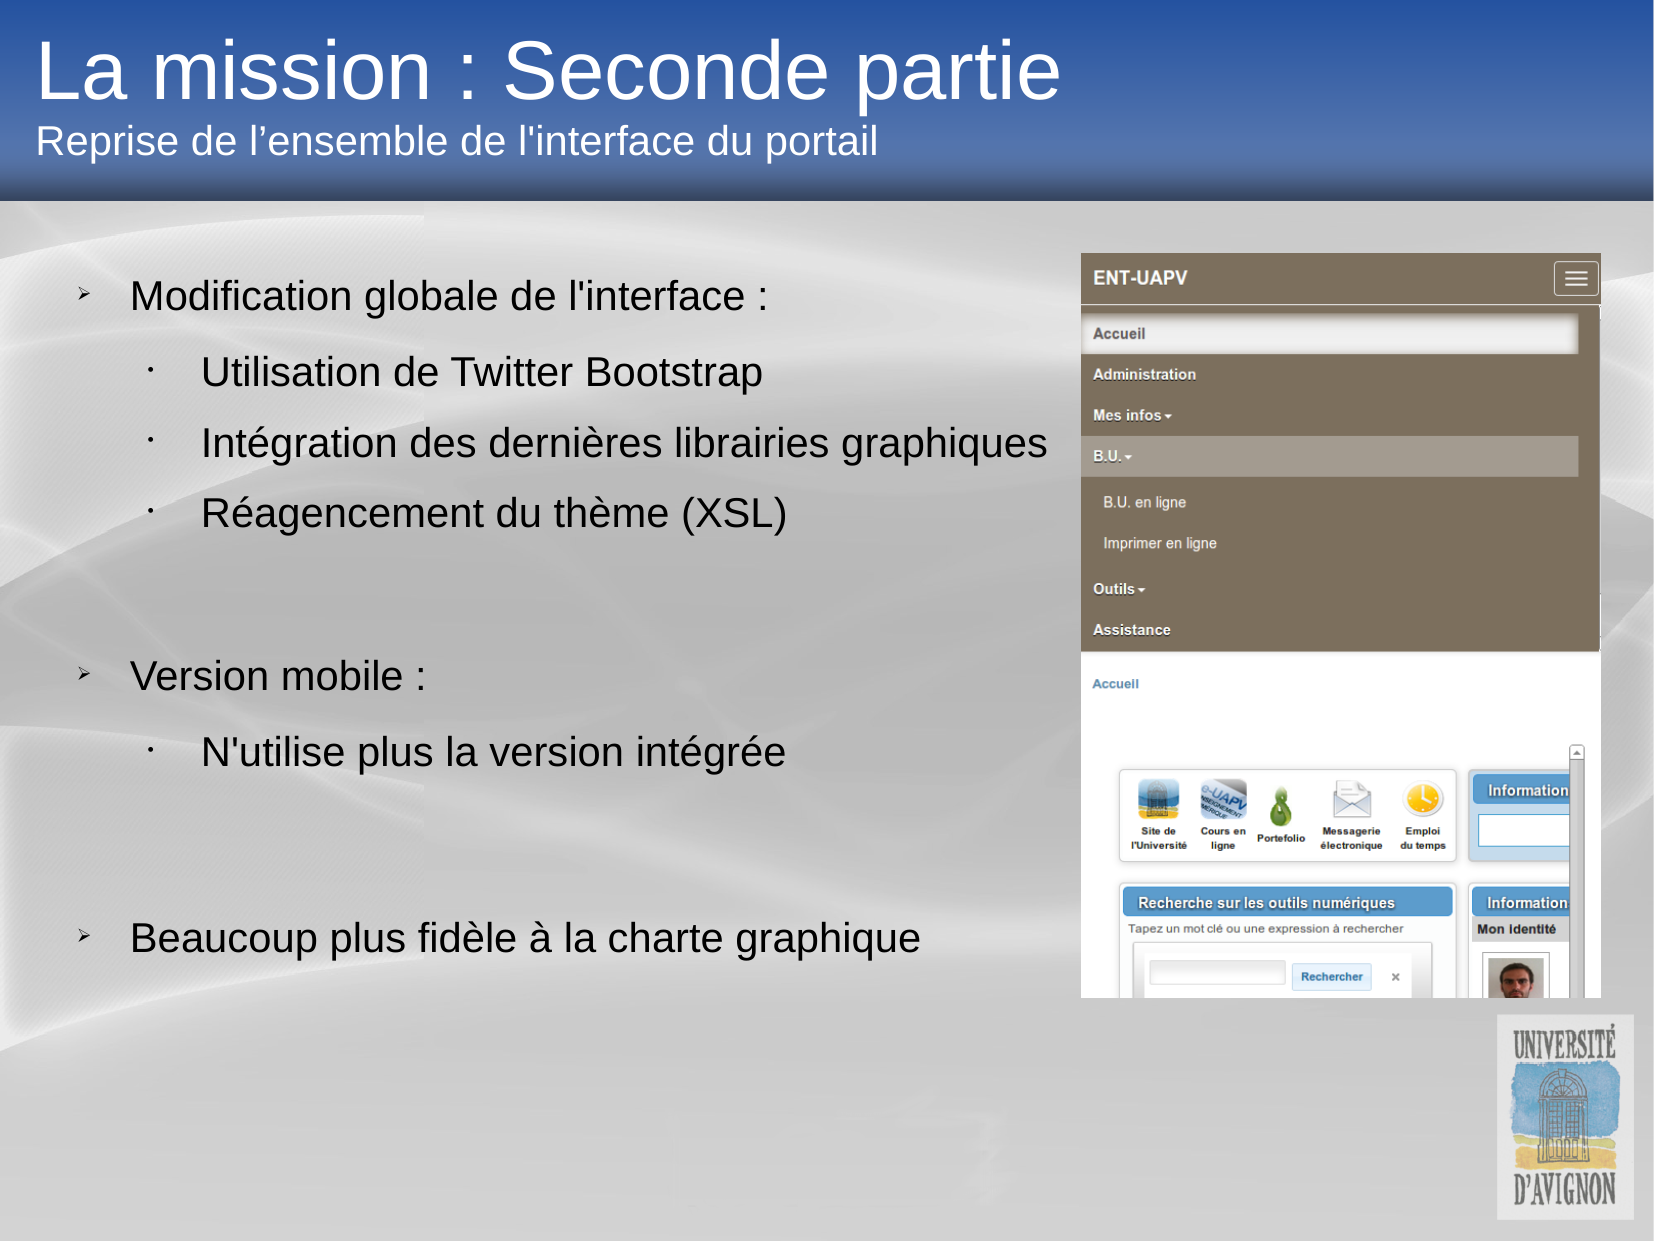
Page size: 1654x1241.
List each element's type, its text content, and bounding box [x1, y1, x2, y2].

list Modification globale de l'interface : Utilisation de Twitter Bootstrap Intégration des dernières librairies graphiques Réagencement du thème (XSL) Version mobile : N'utilise plus la version intégrée Beaucoup plus fidèle à la charte graphique [59, 273, 1111, 1146]
picture [0, 0, 1654, 1241]
title La mission : Seconde partie Reprise de l’ensemble de l'interface du portail [35, 0, 1498, 213]
